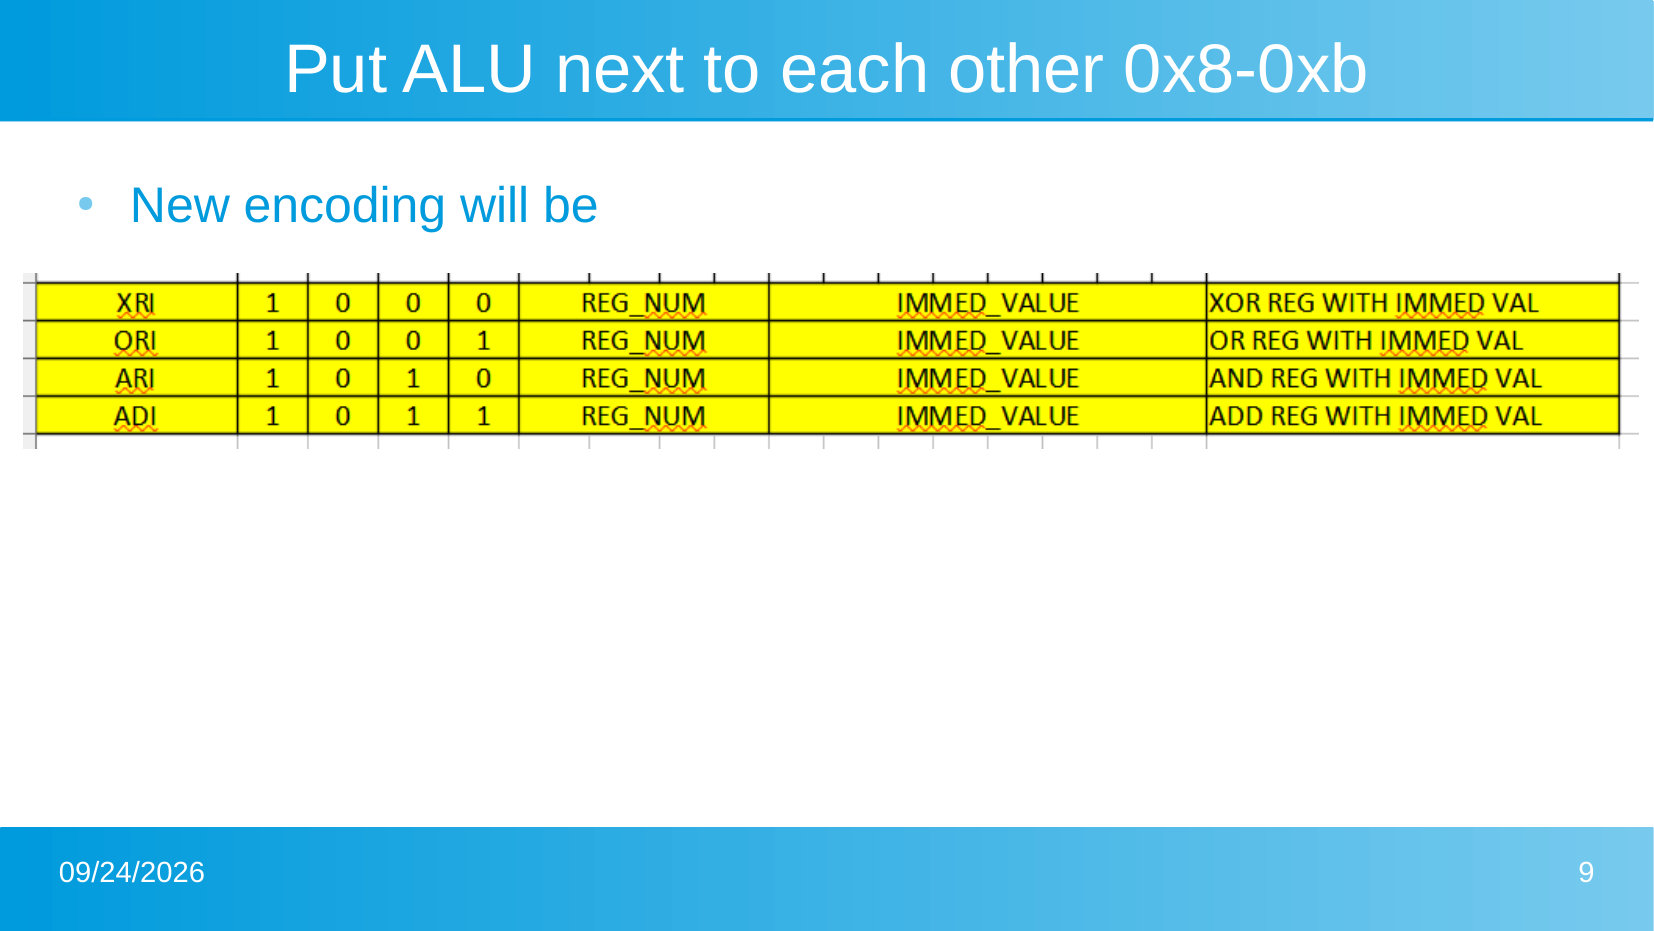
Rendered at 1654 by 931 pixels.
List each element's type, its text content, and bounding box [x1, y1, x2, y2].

title Put ALU next to each other 0x8-0xb [59, 29, 1595, 108]
picture [23, 273, 1639, 449]
list New encoding will be [59, 177, 1595, 263]
